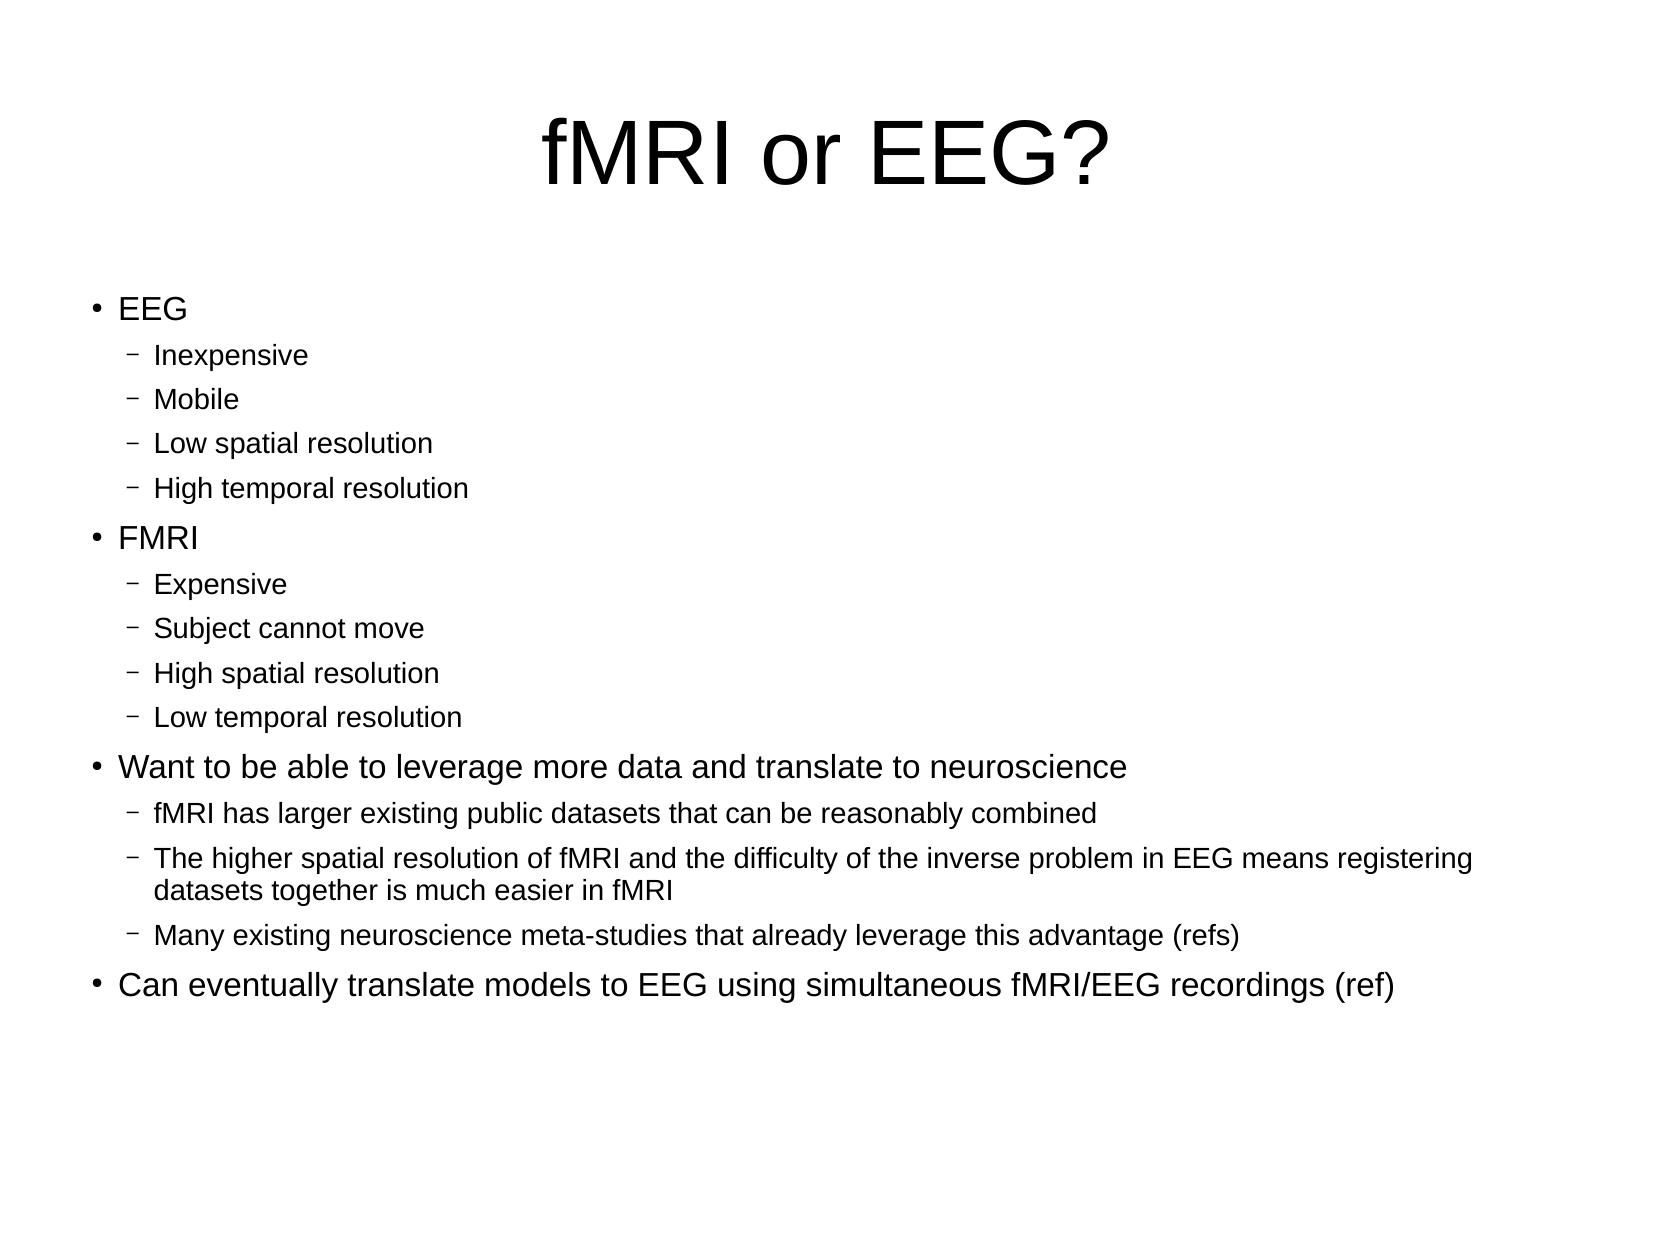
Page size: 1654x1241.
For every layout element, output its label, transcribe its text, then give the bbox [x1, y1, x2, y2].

list EEG Inexpensive Mobile Low spatial resolution High temporal resolution FMRI Expensive Subject cannot move High spatial resolution Low temporal resolution Want to be able to leverage more data and translate to neuroscience fMRI has larger existing public datasets that can be reasonably combined The higher spatial resolution of fMRI and the difficulty of the inverse problem in EEG means registering datasets together is much easier in fMRI Many existing neuroscience meta-studies that already leverage this advantage (refs) Can eventually translate models to EEG using simultaneous fMRI/EEG recordings (ref) [82, 290, 1571, 1010]
title fMRI or EEG? [82, 49, 1571, 257]
